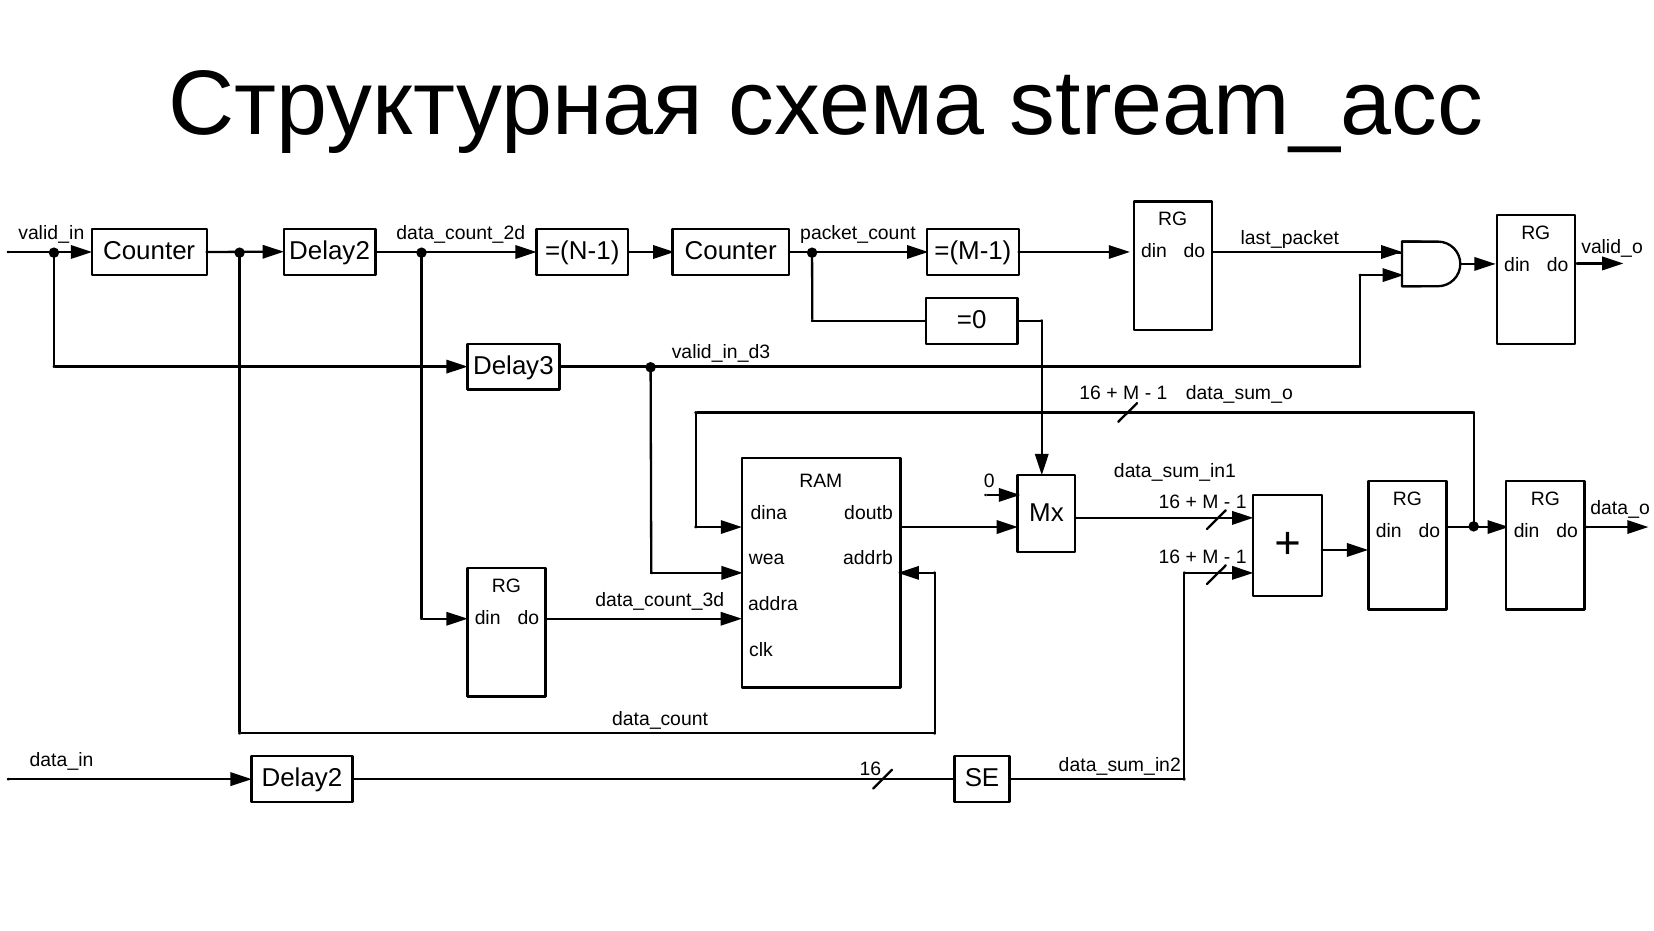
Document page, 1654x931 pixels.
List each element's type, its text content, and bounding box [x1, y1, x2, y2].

title Структурная схема stream_acc [82, 25, 1571, 181]
picture [3, 196, 1654, 807]
